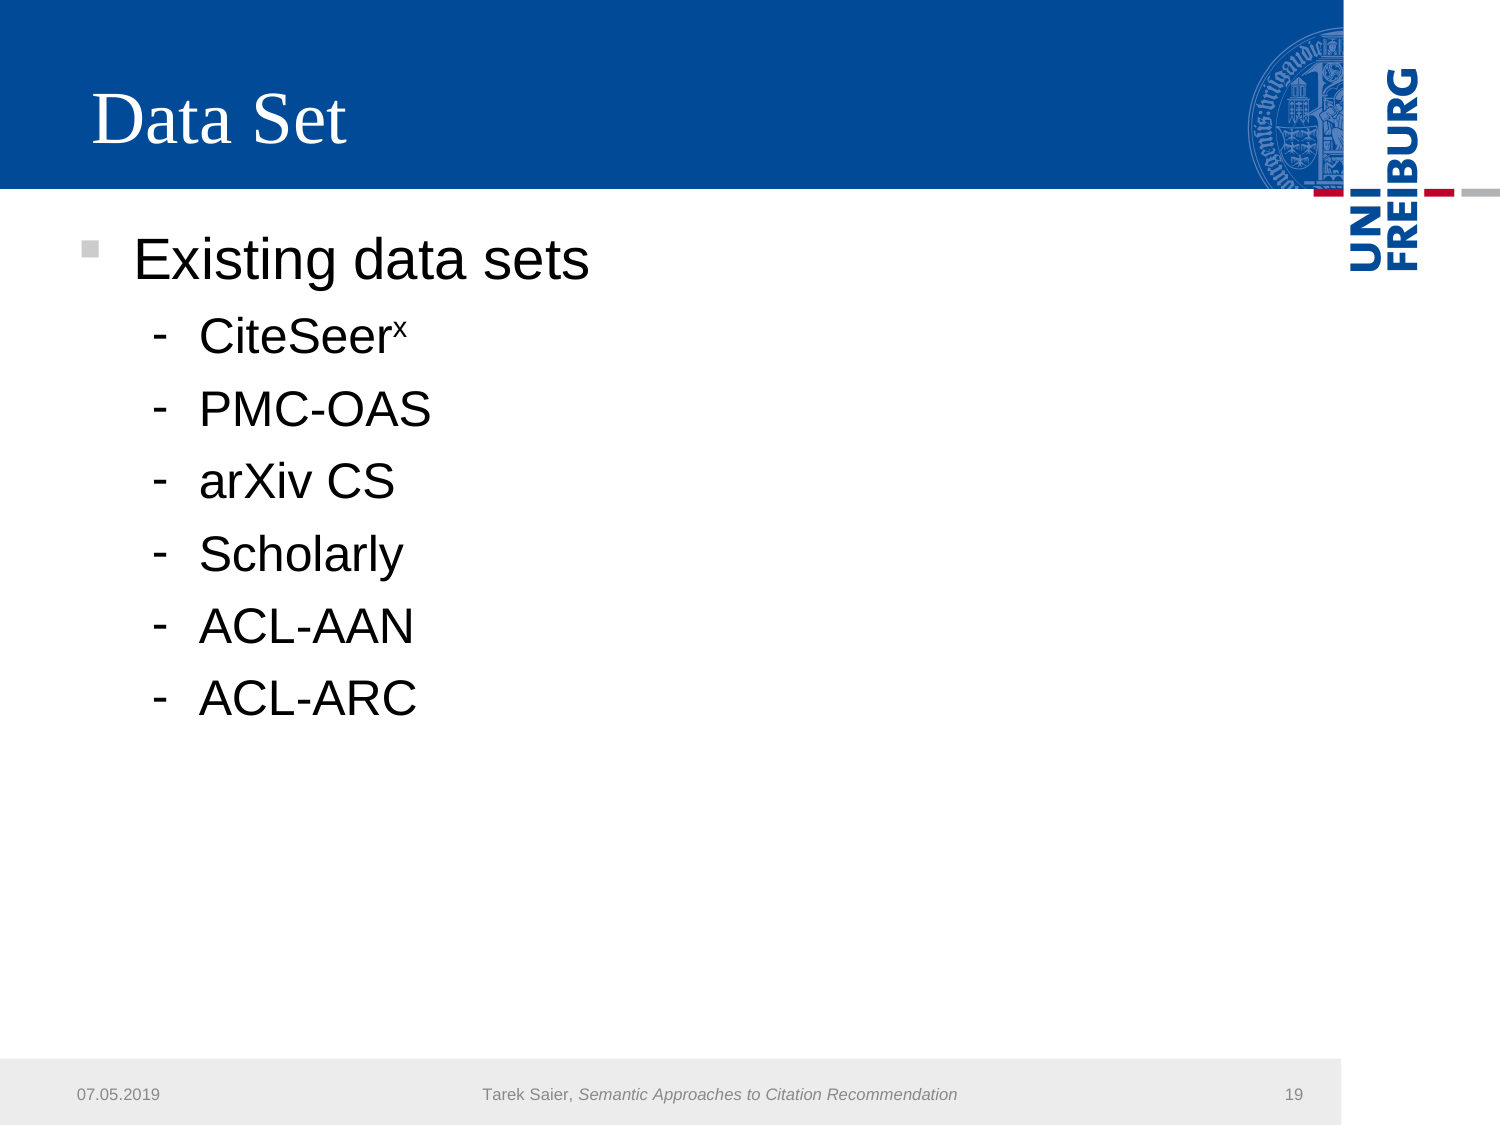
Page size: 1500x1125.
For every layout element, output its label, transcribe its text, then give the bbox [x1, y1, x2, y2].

title Data Set [76, 49, 1235, 178]
list Existing data sets CiteSeerx PMC-OAS arXiv CS Scholarly ACL-AAN ACL-ARC [76, 221, 1341, 1009]
picture [0, 0, 1500, 271]
